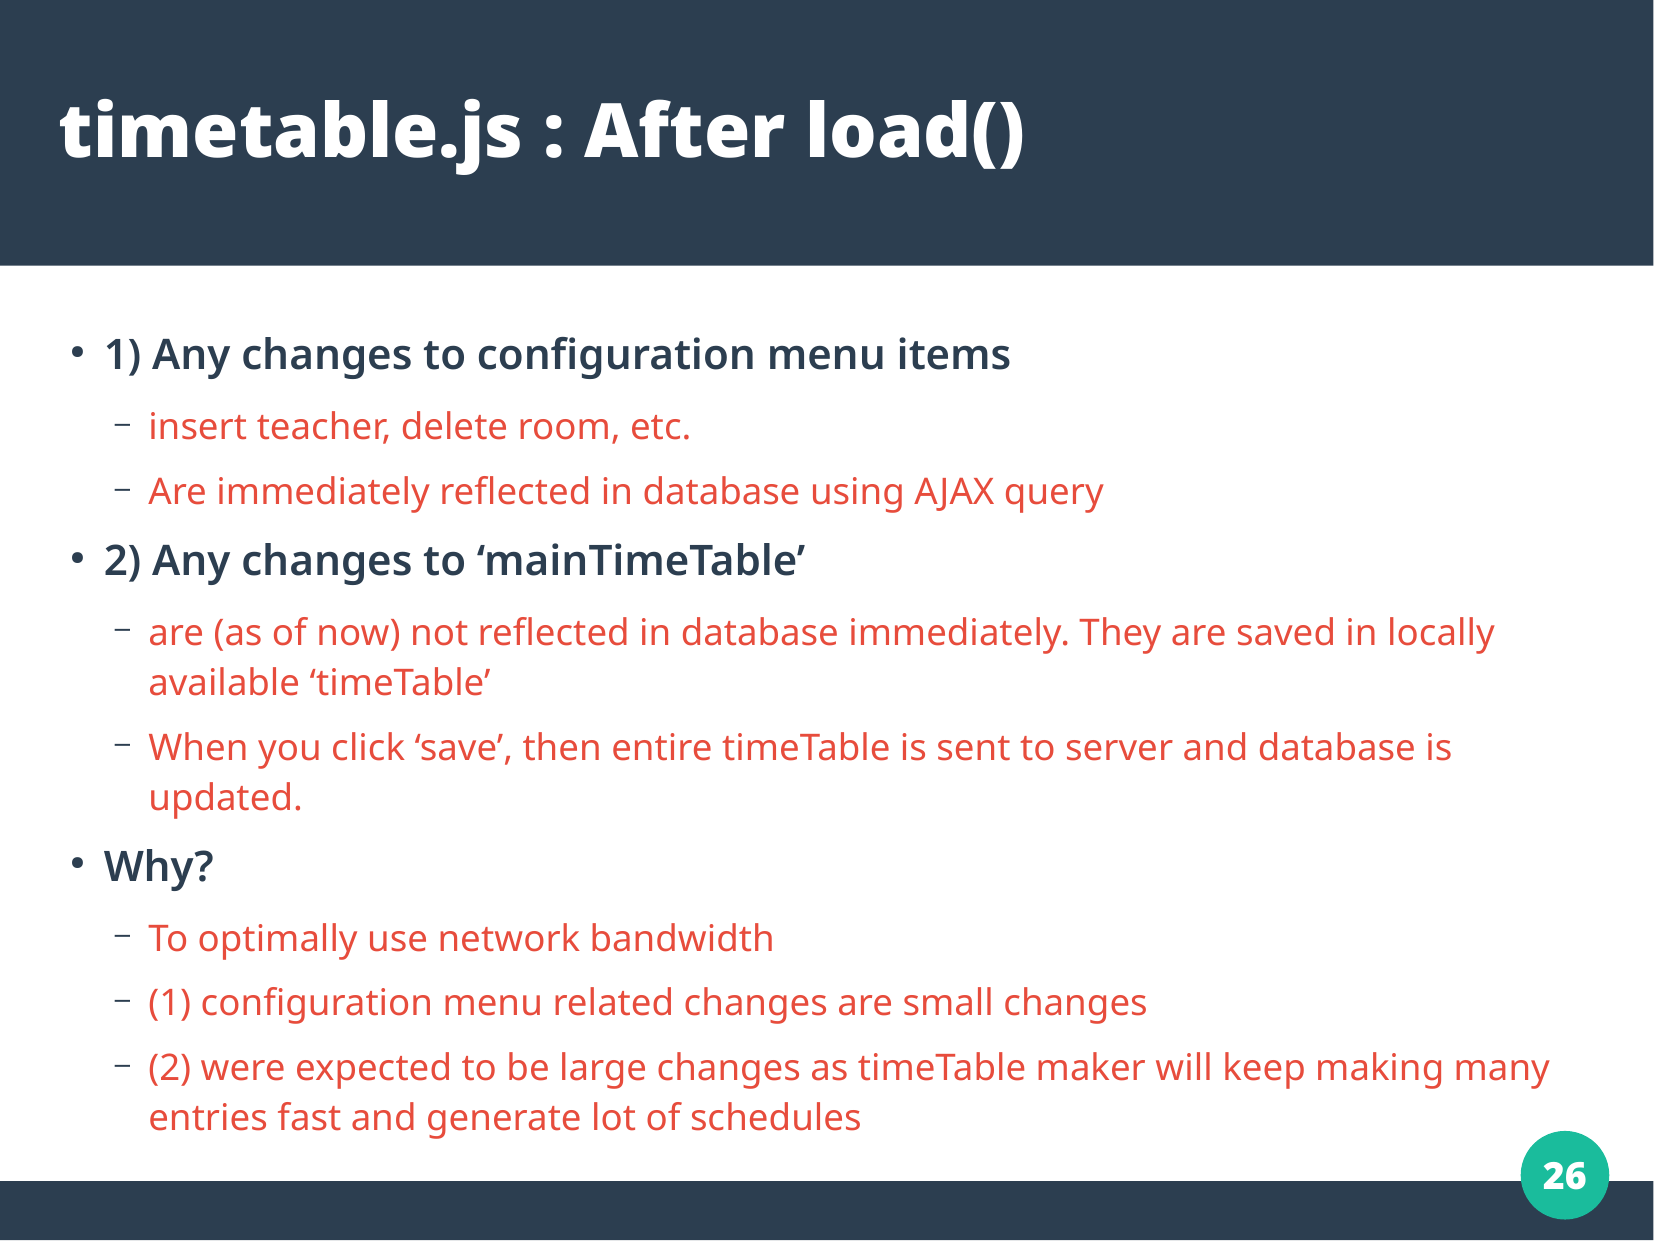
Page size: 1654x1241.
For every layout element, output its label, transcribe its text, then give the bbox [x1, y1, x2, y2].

list 1) Any changes to configuration menu items insert teacher, delete room, etc. Are immediately reflected in database using AJAX query 2) Any changes to ‘mainTimeTable’ are (as of now) not reflected in database immediately. They are saved in locally available ‘timeTable’ When you click ‘save’, then entire timeTable is sent to server and database is updated. Why? To optimally use network bandwidth (1) configuration menu related changes are small changes (2) were expected to be large changes as timeTable maker will keep making many entries fast and generate lot of schedules [59, 324, 1595, 1152]
title timetable.js : After load() [59, 49, 1595, 207]
